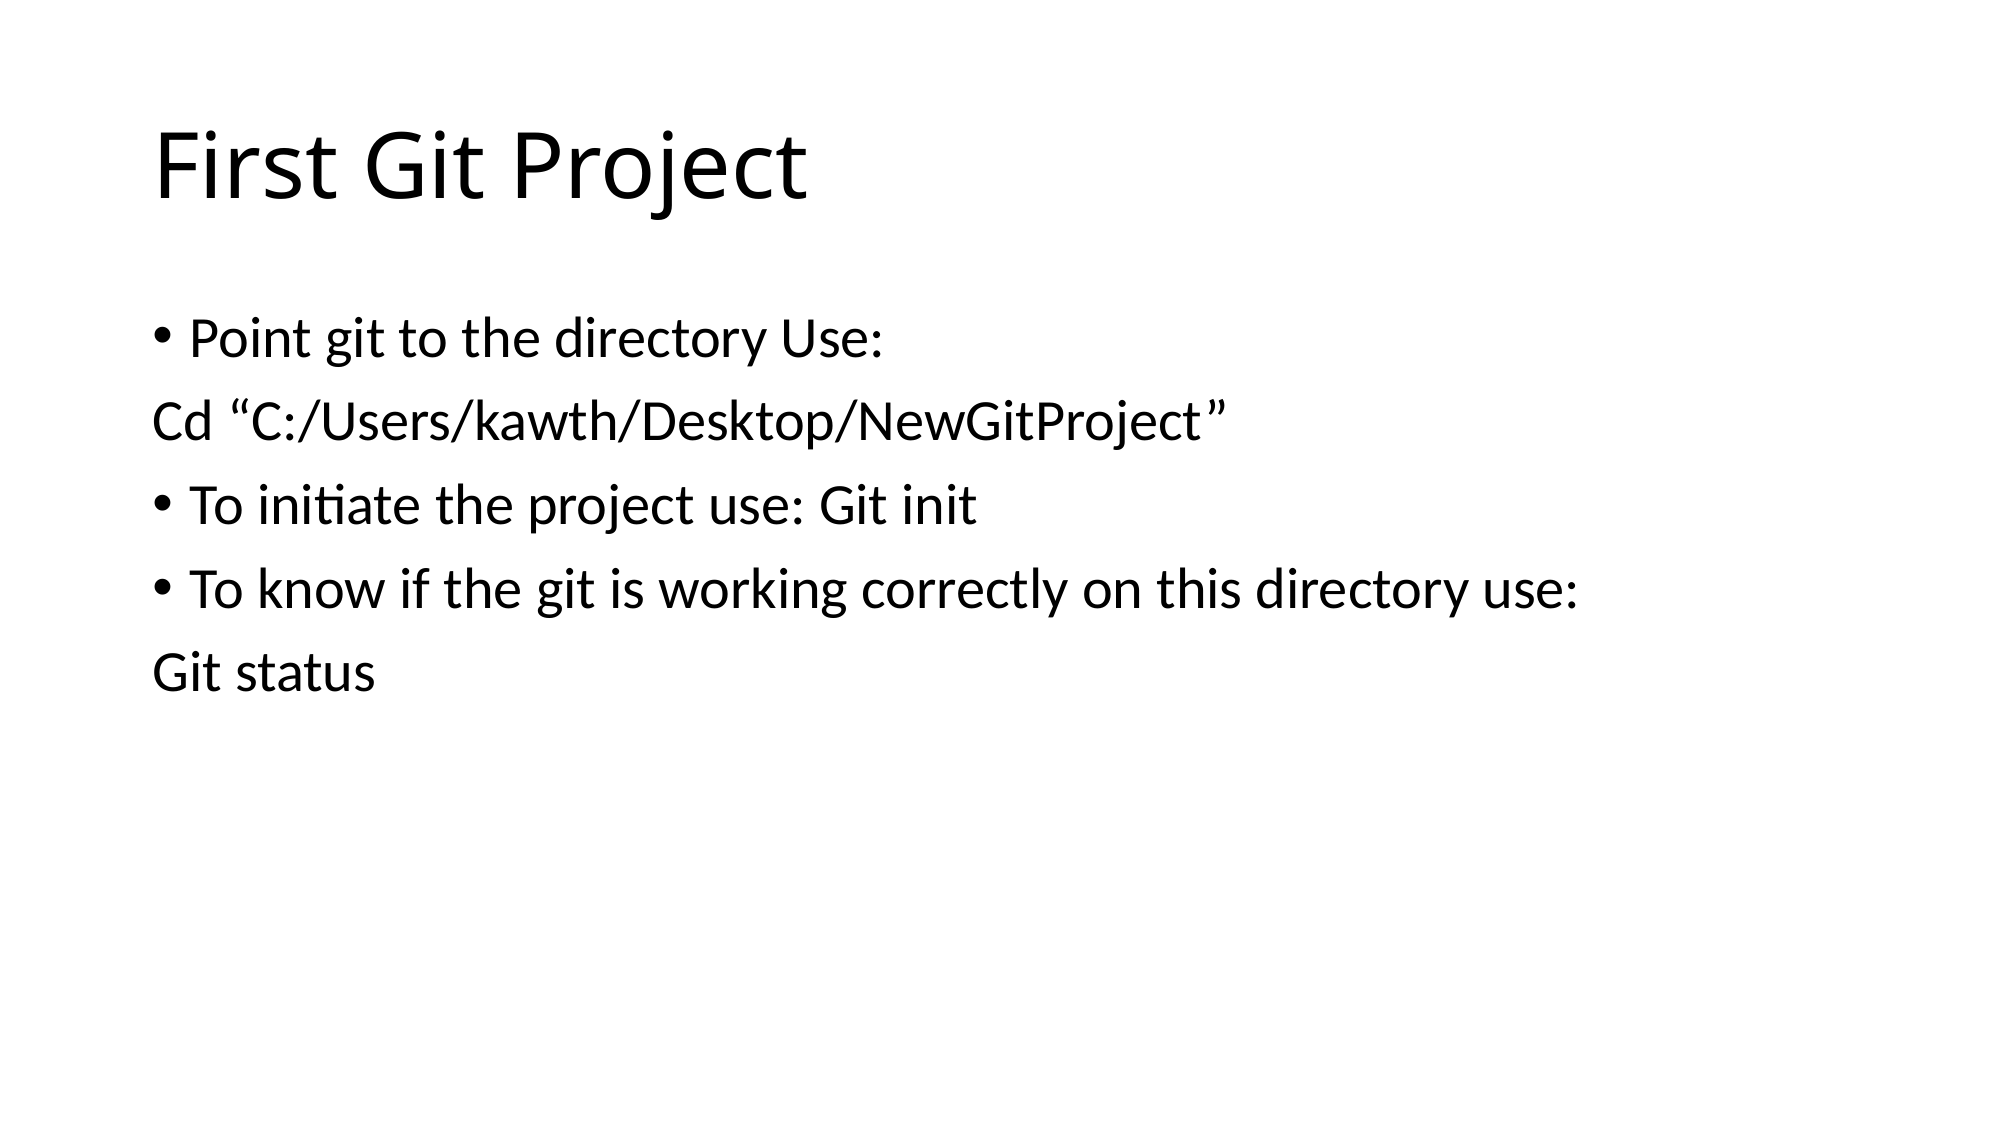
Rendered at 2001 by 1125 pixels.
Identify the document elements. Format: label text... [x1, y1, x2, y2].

list Point git to the directory Use: Cd “C:/Users/kawth/Desktop/NewGitProject” To initiate the project use: Git init To know if the git is working correctly on this directory use: Git status [137, 299, 1863, 1014]
title First Git Project [137, 59, 1863, 278]
